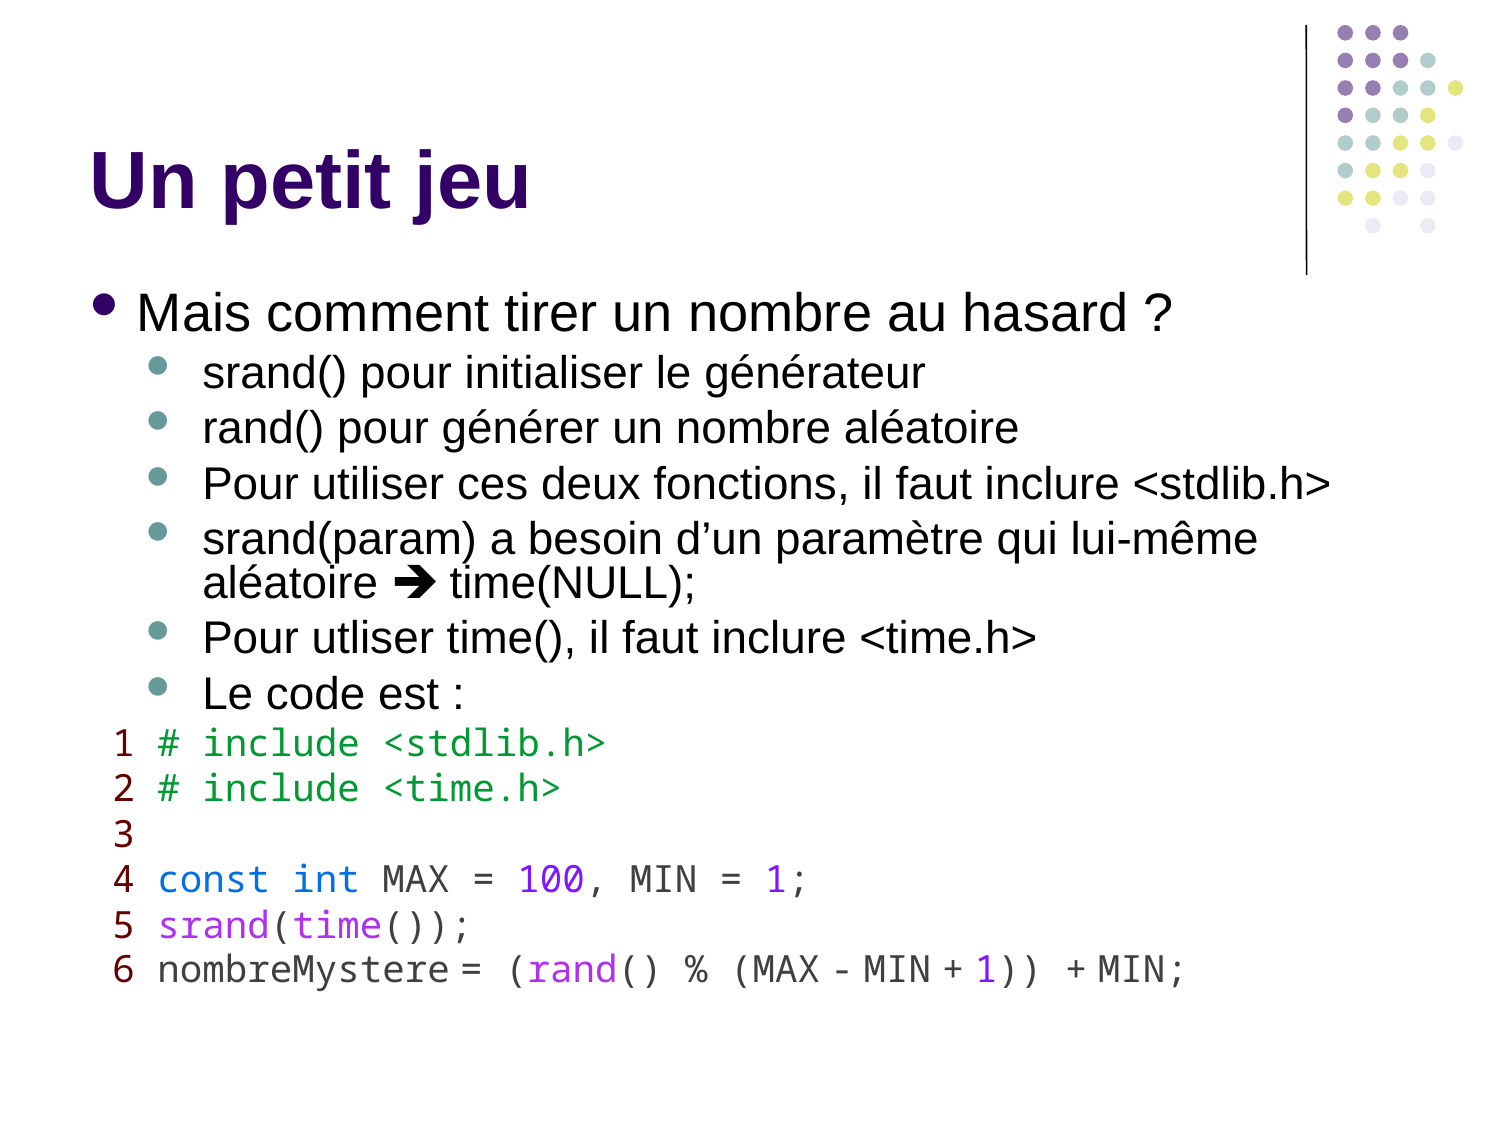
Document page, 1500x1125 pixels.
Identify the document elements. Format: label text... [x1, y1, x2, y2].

title Un petit jeu [74, 20, 1313, 233]
list Mais comment tirer un nombre au hasard ? srand() pour initialiser le générateur rand() pour générer un nombre aléatoire Pour utiliser ces deux fonctions, il faut inclure <stdlib.h> srand(param) a besoin d’un paramètre qui lui-même aléatoire  time(NULL); Pour utliser time(), il faut inclure <time.h> Le code est : 1 # include <stdlib.h> 2 # include <time.h> 3 4 const int MAX = 100, MIN = 1; 5 srand(time()); 6 nombreMystere = (rand() % (MAX - MIN + 1)) + MIN; [75, 282, 1426, 1006]
